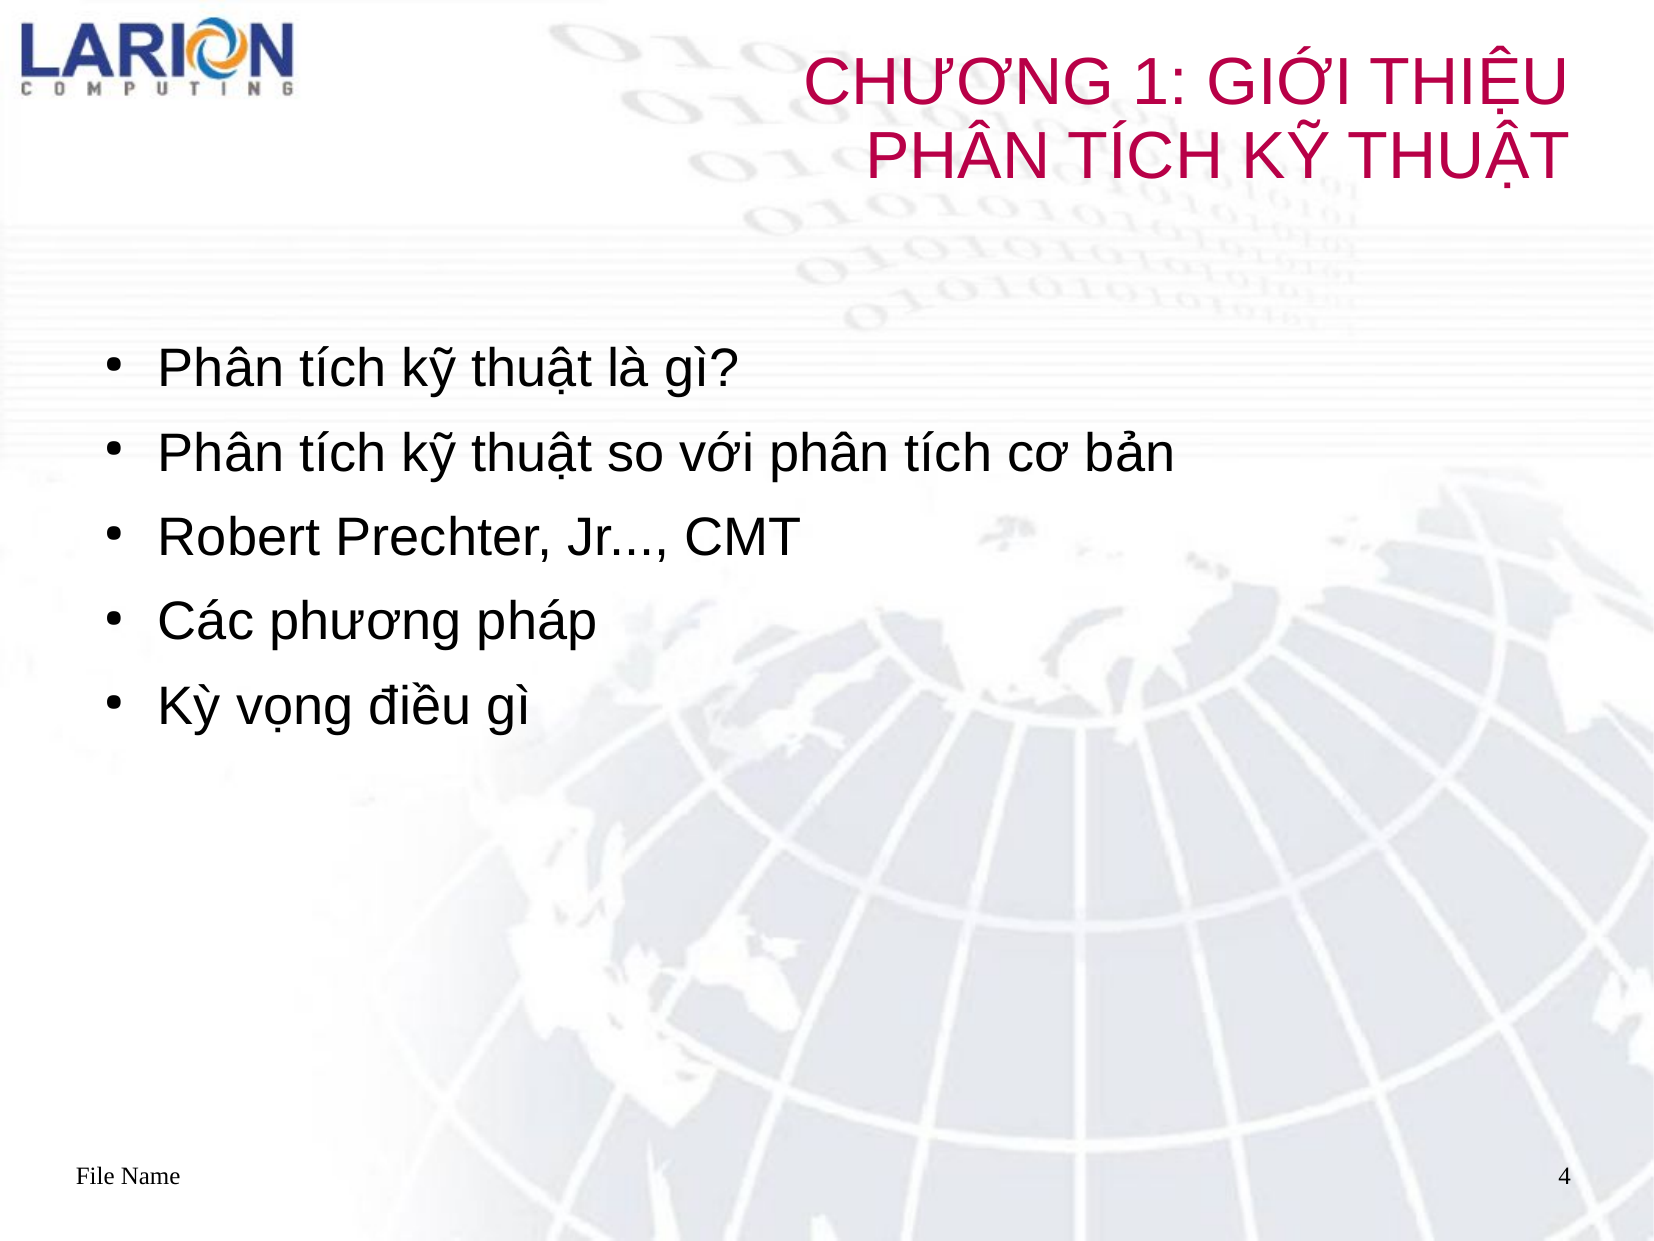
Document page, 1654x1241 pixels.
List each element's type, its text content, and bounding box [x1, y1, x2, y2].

picture [0, 0, 1654, 1241]
title CHƯƠNG 1: GIỚI THIỆU PHÂN TÍCH KỸ THUẬT [300, 43, 1571, 194]
list Phân tích kỹ thuật là gì? Phân tích kỹ thuật so với phân tích cơ bản Robert Prechter, Jr..., CMT Các phương pháp Kỳ vọng điều gì [86, 337, 1576, 1142]
